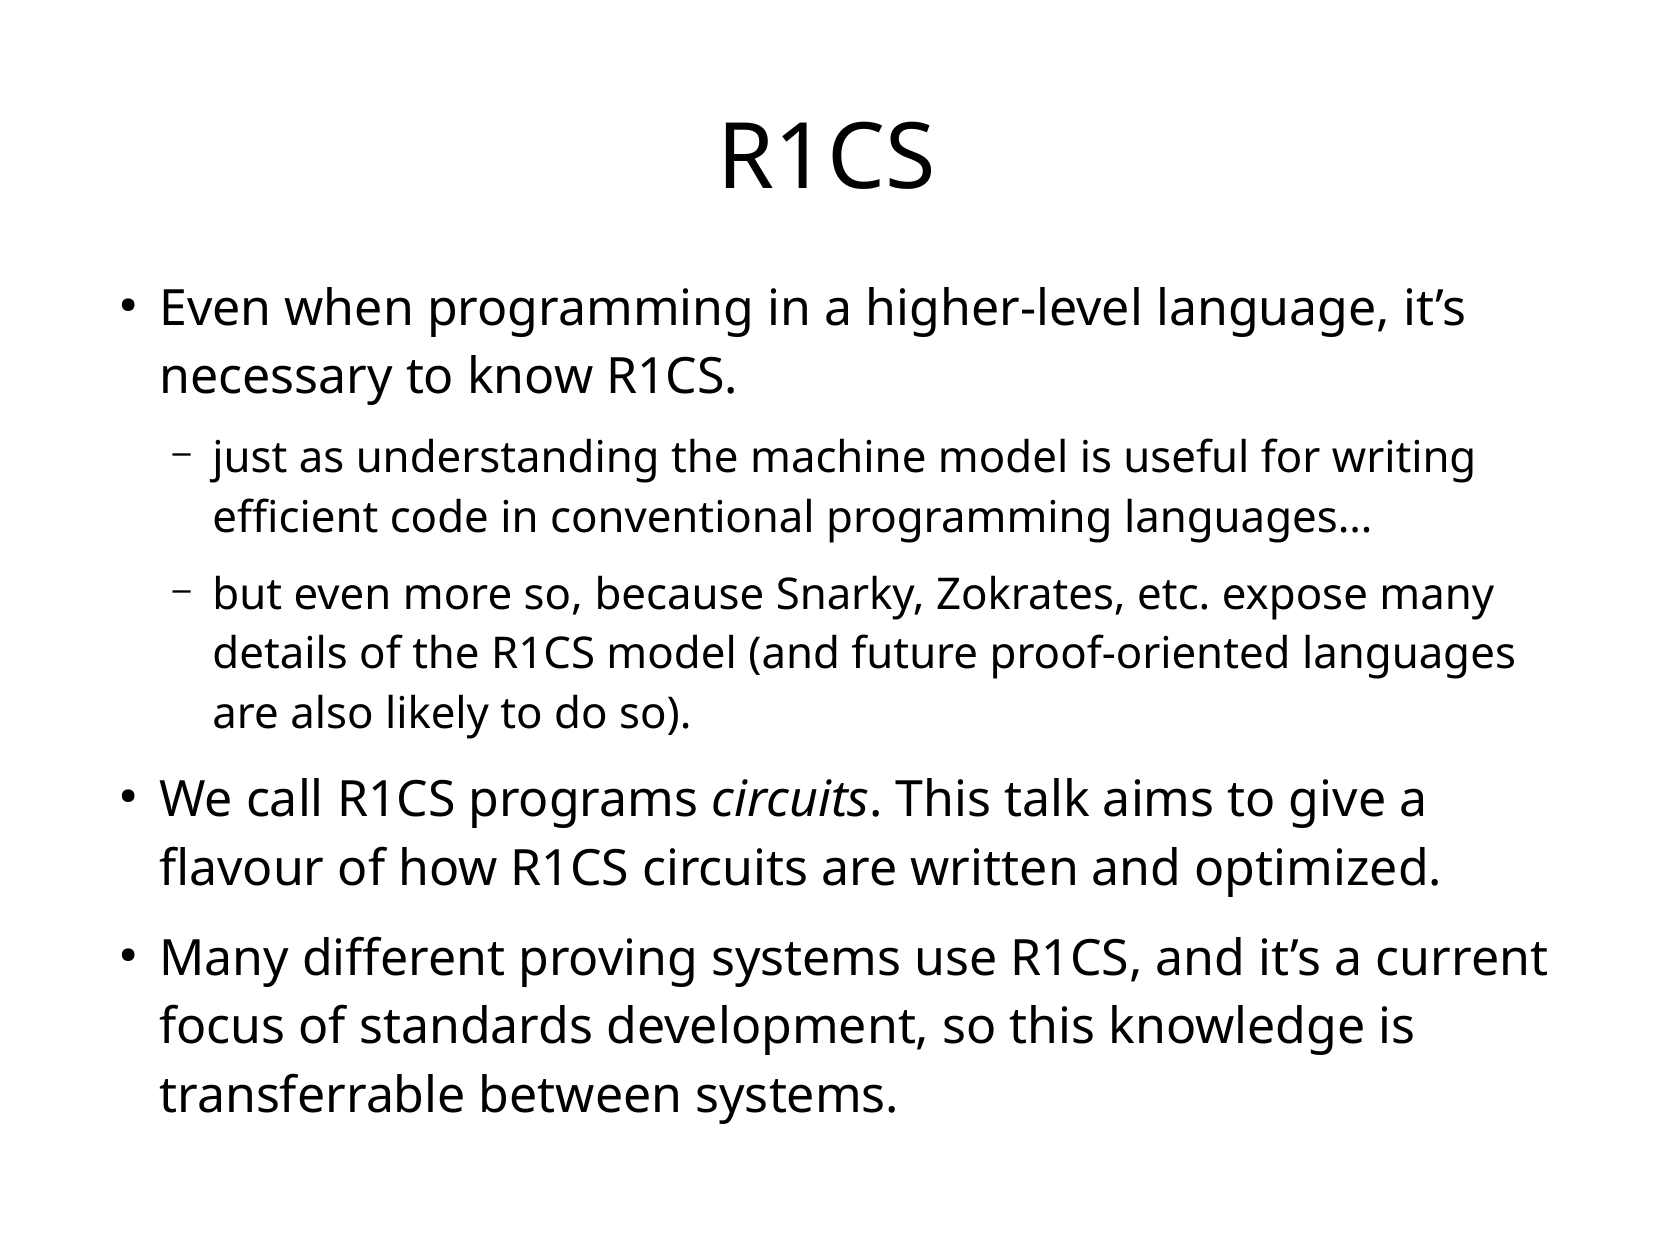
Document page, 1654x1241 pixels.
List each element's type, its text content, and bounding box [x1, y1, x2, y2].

list Even when programming in a higher-level language, it’s necessary to know R1CS. just as understanding the machine model is useful for writing efficient code in conventional programming languages… but even more so, because Snarky, Zokrates, etc. expose many details of the R1CS model (and future proof-oriented languages are also likely to do so). We call R1CS programs circuits. This talk aims to give a flavour of how R1CS circuits are written and optimized. Many different proving systems use R1CS, and it’s a current focus of standards development, so this knowledge is transferrable between systems. [106, 271, 1571, 1128]
title R1CS [82, 49, 1571, 257]
